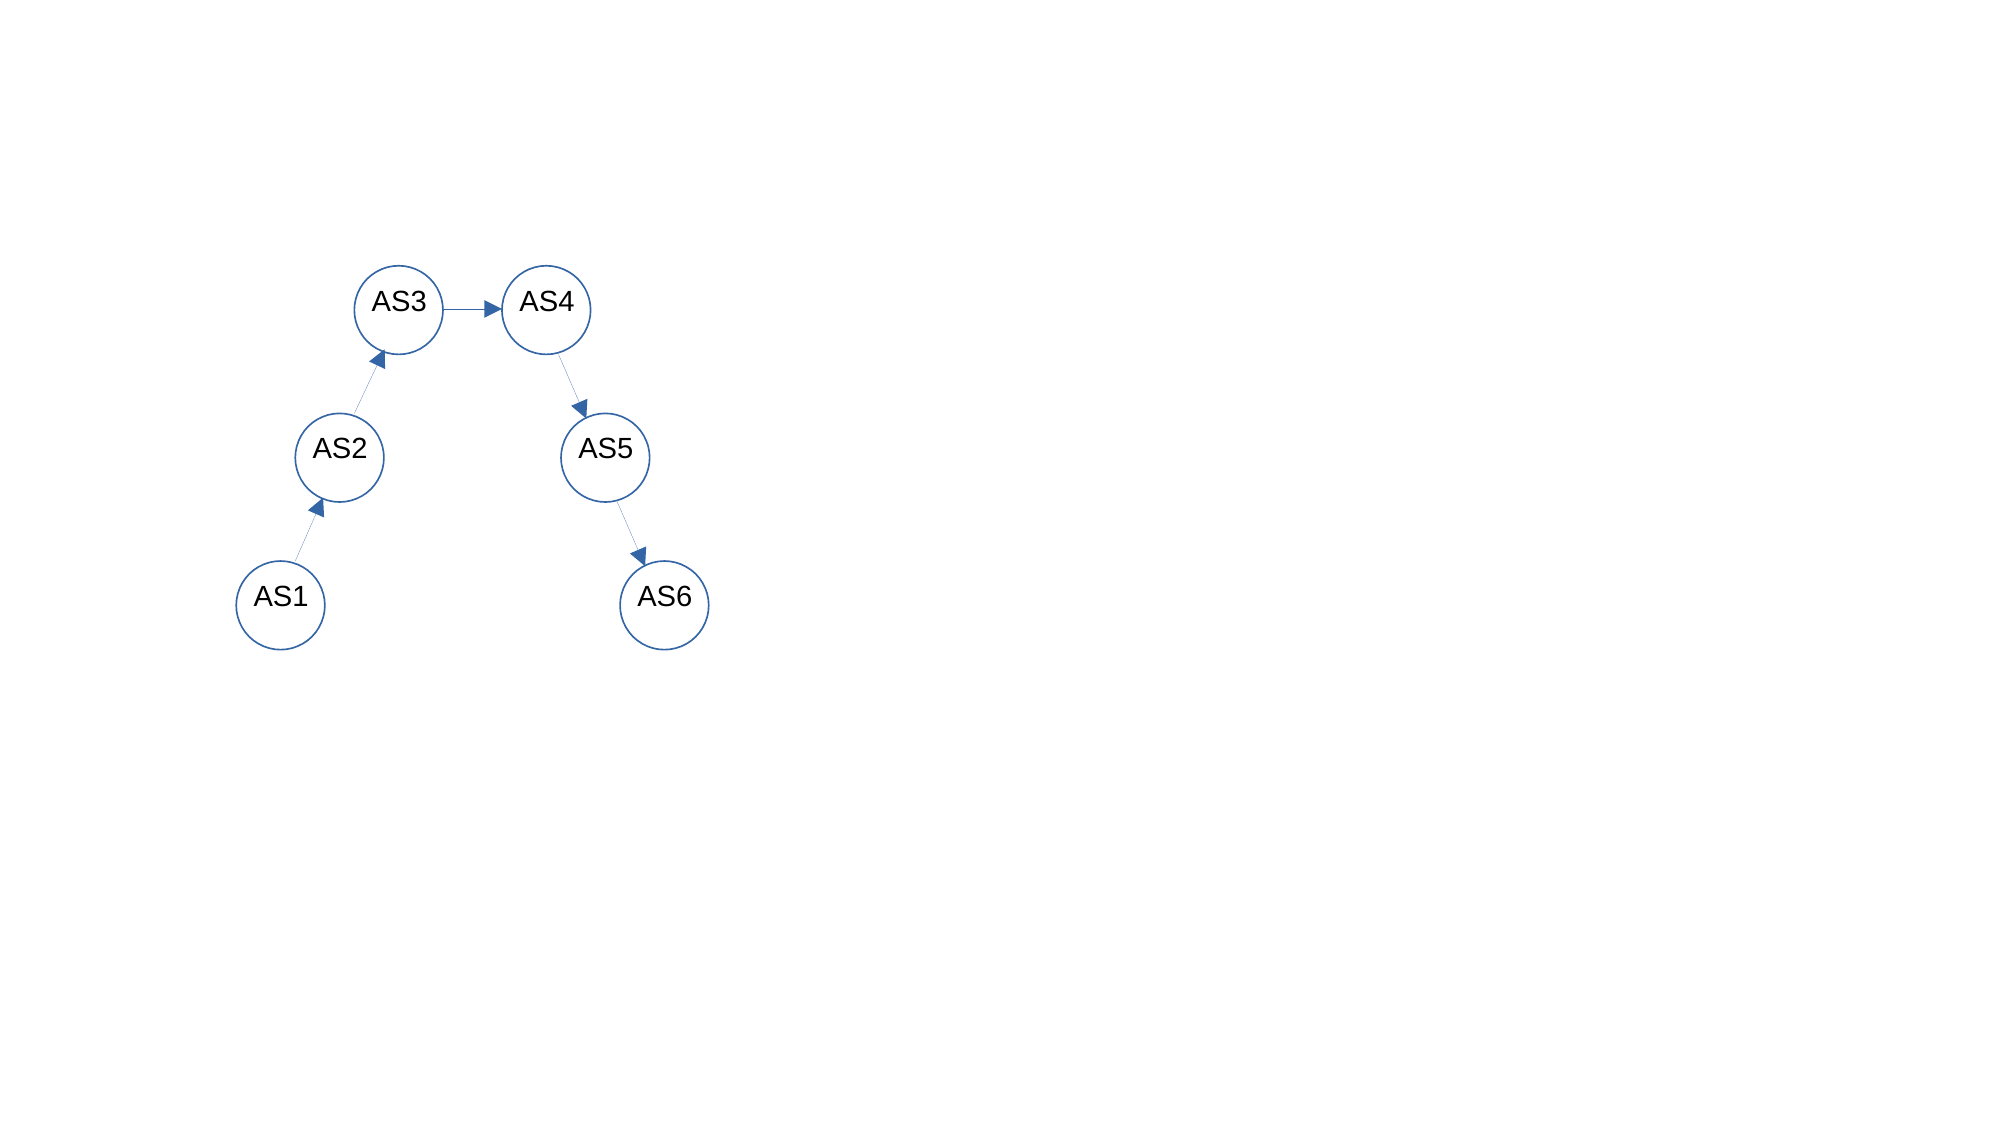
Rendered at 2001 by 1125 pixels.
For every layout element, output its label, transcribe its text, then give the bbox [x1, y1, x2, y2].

text_box AS6 [622, 572, 709, 621]
text_box [576, 413, 635, 424]
text_box [298, 473, 382, 503]
text_box [504, 325, 588, 355]
text_box AS3 [356, 277, 443, 325]
text_box [563, 473, 647, 503]
text_box [516, 265, 576, 277]
text_box [239, 621, 322, 650]
text_box AS2 [297, 424, 384, 473]
text_box [369, 265, 429, 277]
text_box [623, 621, 706, 650]
text_box AS4 [504, 277, 591, 325]
text_box [310, 413, 369, 424]
text_box [357, 325, 441, 355]
text_box [251, 561, 310, 572]
text_box AS5 [563, 424, 650, 473]
text_box AS1 [238, 572, 325, 621]
text_box [635, 561, 694, 572]
